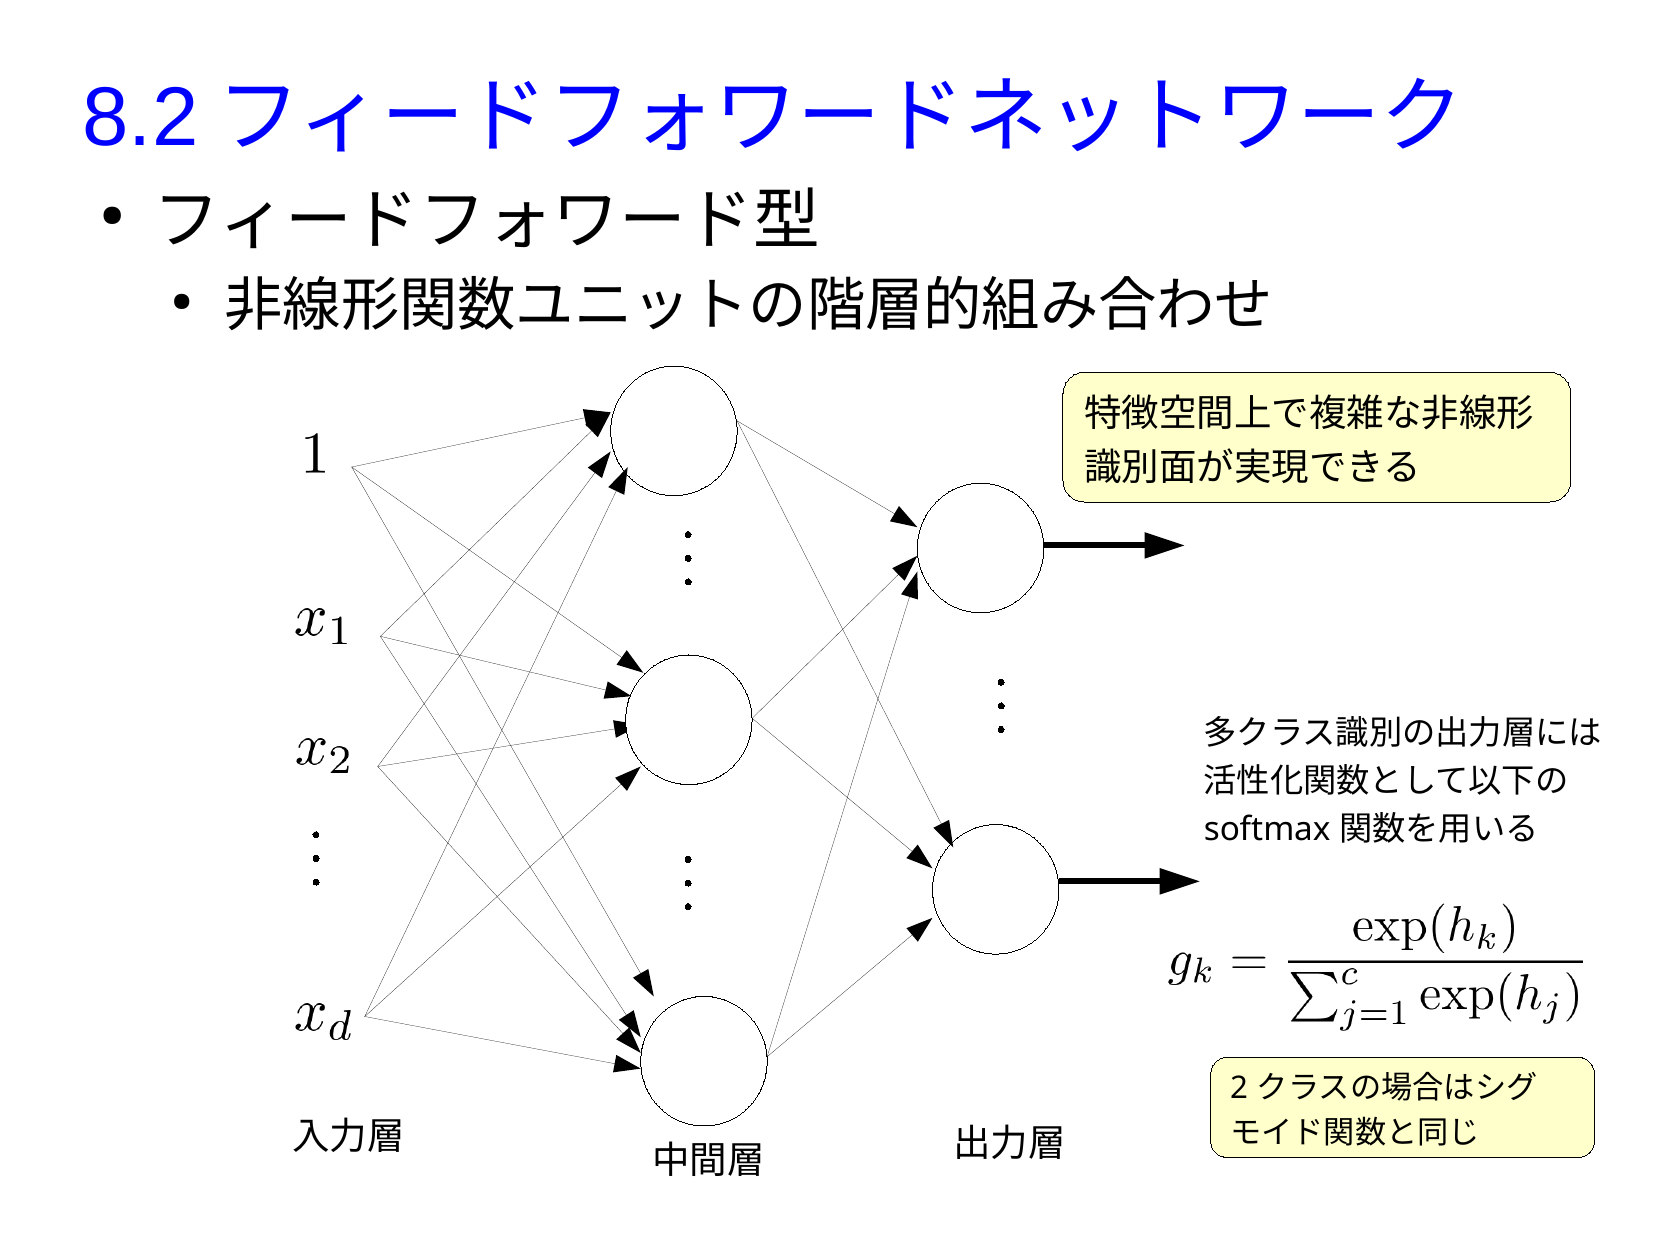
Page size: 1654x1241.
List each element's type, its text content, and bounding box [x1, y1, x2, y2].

text_box 中間層 [637, 1122, 780, 1194]
text_box [685, 903, 692, 910]
text_box [313, 855, 320, 862]
picture [305, 433, 325, 473]
picture [1168, 903, 1583, 1031]
list フィードフォワード型 非線形関数ユニットの階層的組み合わせ [82, 172, 1571, 892]
text_box 2クラスの場合はシグ モイド関数と同じ [1210, 1057, 1595, 1158]
text_box [640, 996, 768, 1122]
text_box [312, 831, 319, 838]
text_box [685, 880, 692, 887]
text_box [685, 578, 692, 585]
text_box 出力層 [938, 1105, 1081, 1177]
text_box 多クラス識別の出力層には 活性化関数として以下の softmax関数を用いる [1188, 698, 1618, 864]
picture [296, 738, 349, 773]
picture [295, 608, 347, 644]
text_box [998, 702, 1005, 709]
text_box [998, 679, 1005, 686]
text_box [685, 531, 692, 538]
text_box [998, 726, 1005, 733]
title 8.2フィードフォワードネットワーク [82, 49, 1571, 172]
text_box [313, 879, 320, 886]
text_box [685, 555, 692, 562]
text_box [932, 892, 1059, 955]
text_box [685, 856, 692, 863]
picture [295, 1003, 351, 1040]
text_box 入力層 [277, 1098, 420, 1170]
text_box 特徴空間上で複雑な非線形 識別面が実現できる [1062, 372, 1571, 503]
